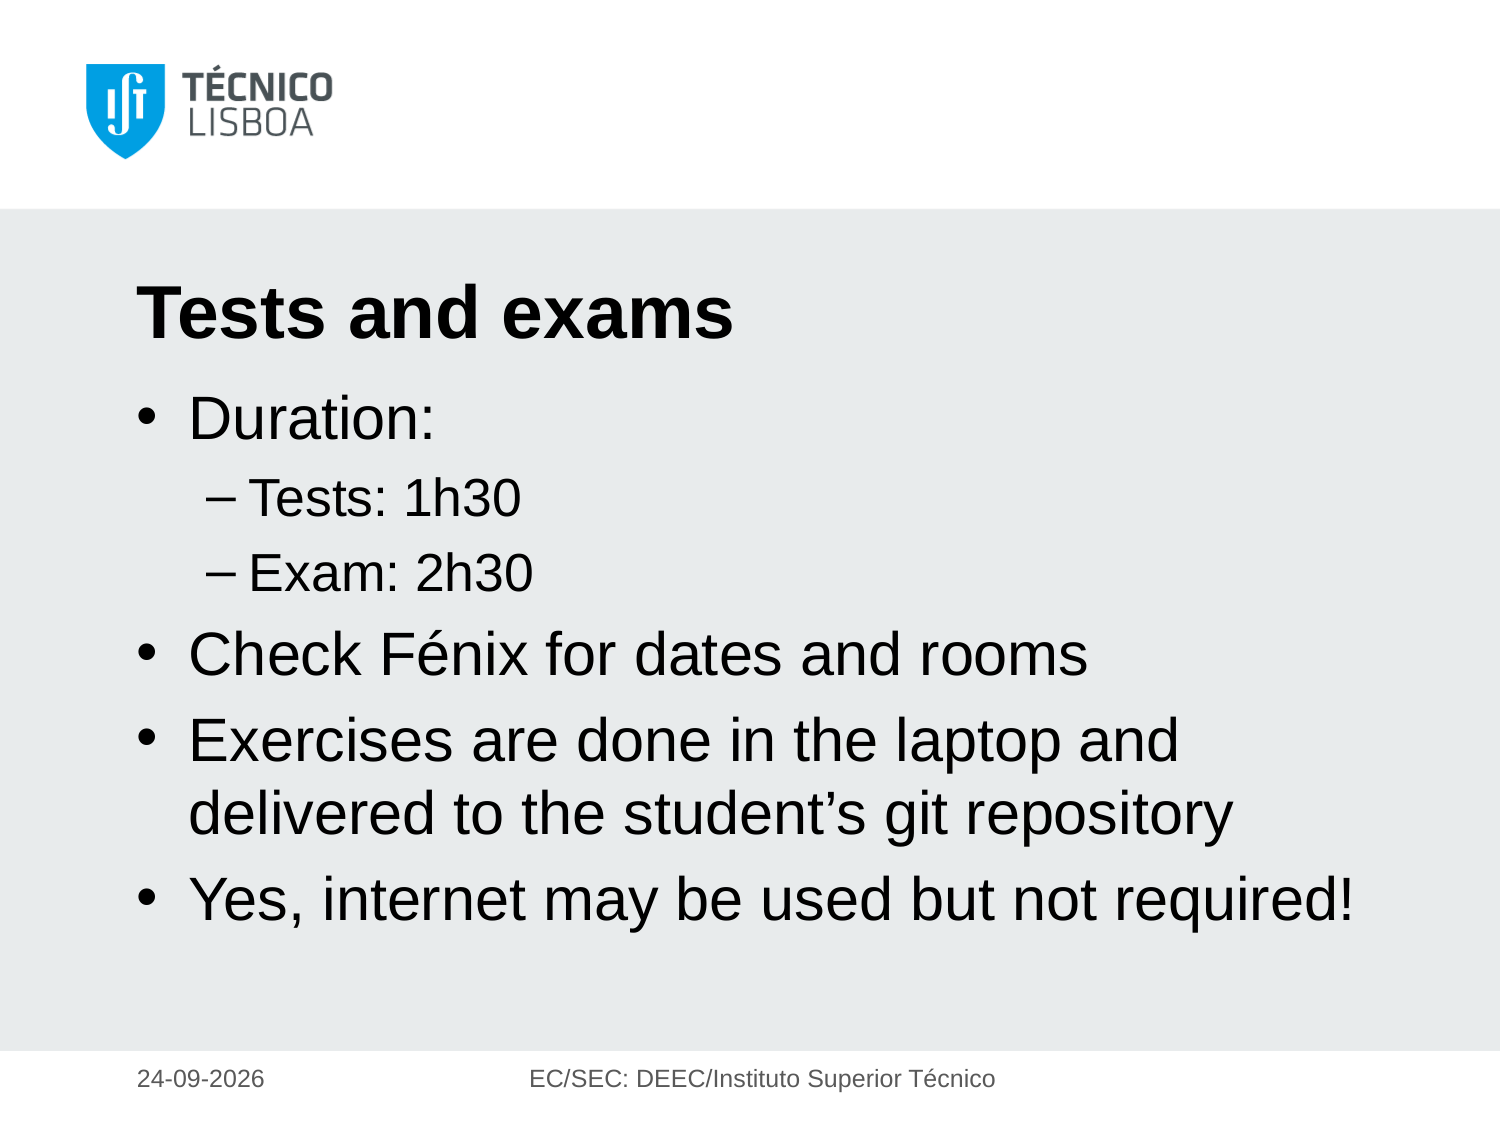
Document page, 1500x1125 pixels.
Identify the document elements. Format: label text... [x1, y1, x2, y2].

picture [0, 0, 1500, 1125]
slide_number 23-09-2019 [121, 1052, 425, 1103]
title Tests and exams [121, 237, 1378, 370]
list Duration: Tests: 1h30 Exam: 2h30 Check Fénix for dates and rooms Exercises are done in the laptop and delivered to the student’s git repository Yes, internet may be used but not required! [121, 370, 1378, 976]
footer EC/SEC: DEEC/Instituto Superior Técnico [512, 1052, 1021, 1103]
